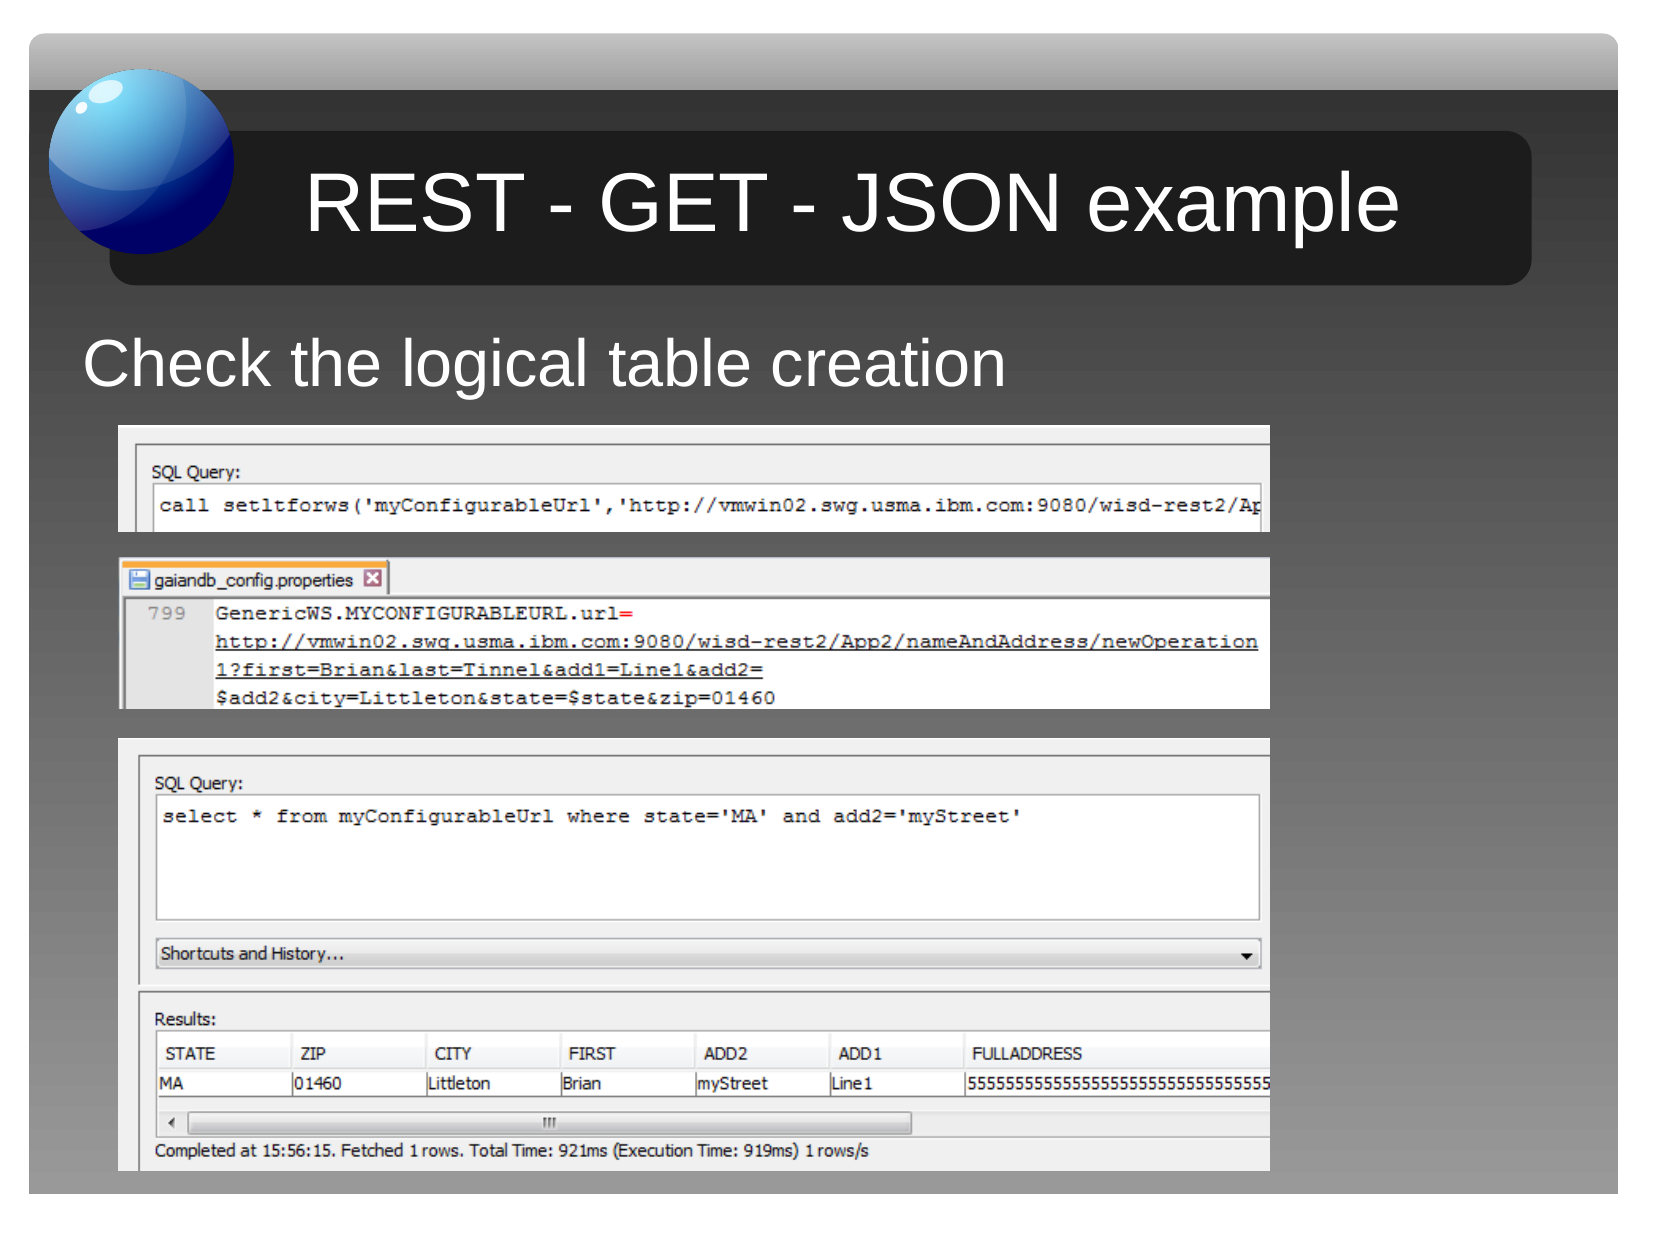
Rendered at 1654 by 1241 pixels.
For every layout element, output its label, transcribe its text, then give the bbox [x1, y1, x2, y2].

title REST - GET - JSON example [82, 137, 1571, 267]
picture [118, 738, 1270, 1171]
picture [118, 557, 1270, 709]
picture [29, 57, 253, 266]
picture [118, 425, 1270, 532]
list Check the logical table creation [82, 325, 1571, 1130]
